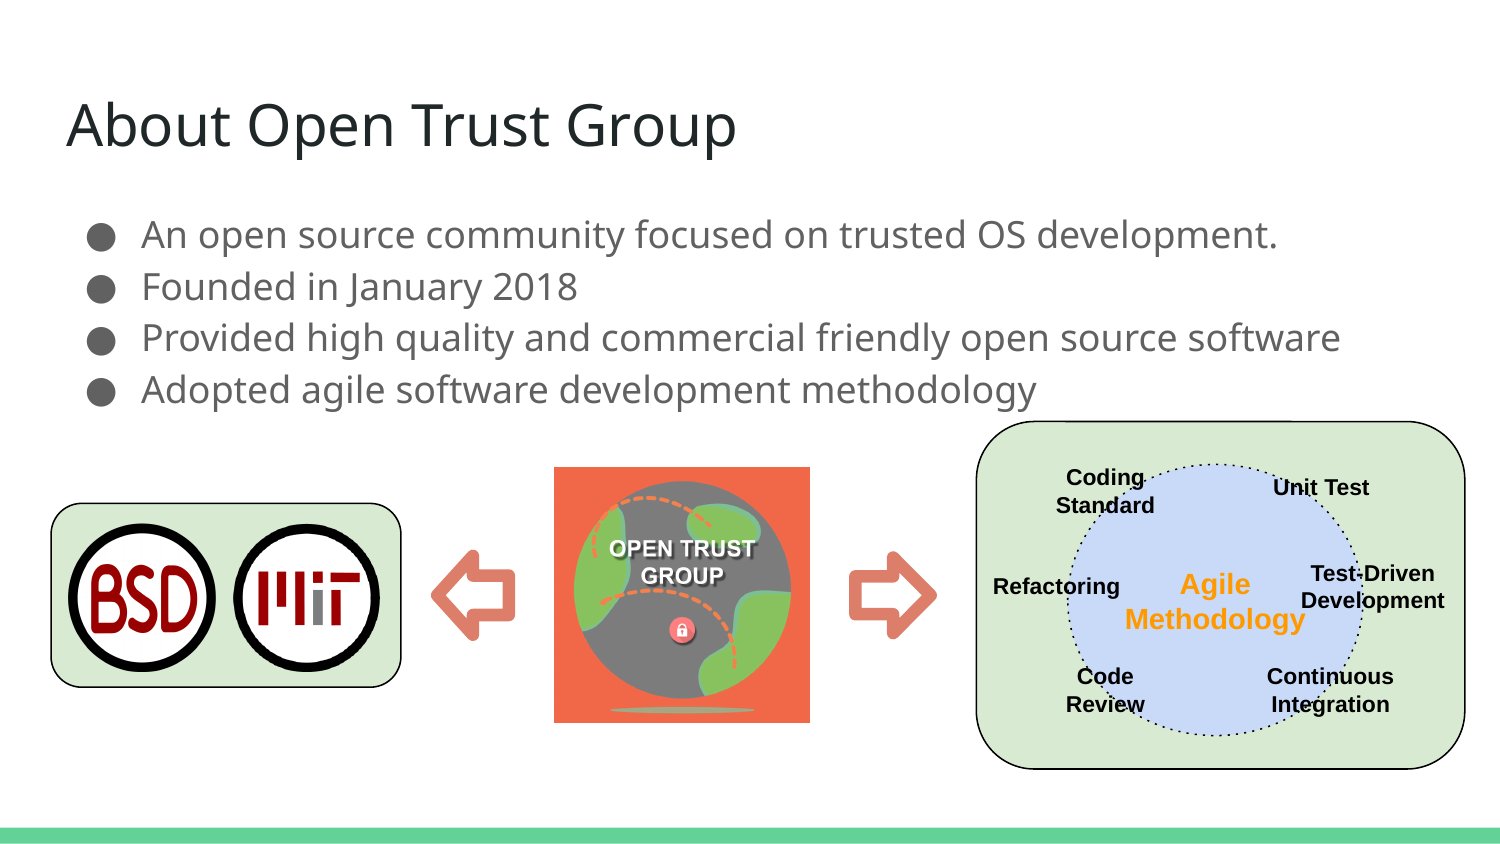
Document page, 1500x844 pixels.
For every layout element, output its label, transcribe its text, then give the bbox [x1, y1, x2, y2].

text_box Agile Methodology [1067, 464, 1363, 736]
text_box [976, 605, 1465, 770]
text_box Continuous Integration [1238, 662, 1423, 717]
text_box Code Review [1047, 662, 1164, 717]
text_box [51, 503, 401, 688]
title About Open Trust Group [51, 72, 1449, 167]
list An open source community focused on trusted OS development. Founded in January 2018 Provided high quality and commercial friendly open source software Adopted agile software development methodology [51, 189, 1449, 430]
picture [233, 523, 380, 672]
text_box Test-Driven Development [1280, 558, 1465, 613]
text_box Refactoring [976, 566, 1138, 605]
picture [554, 467, 810, 723]
picture [68, 523, 216, 672]
text_box [976, 421, 1465, 566]
text_box Unit Test [1250, 459, 1392, 514]
text_box Coding Standard [1039, 459, 1172, 522]
